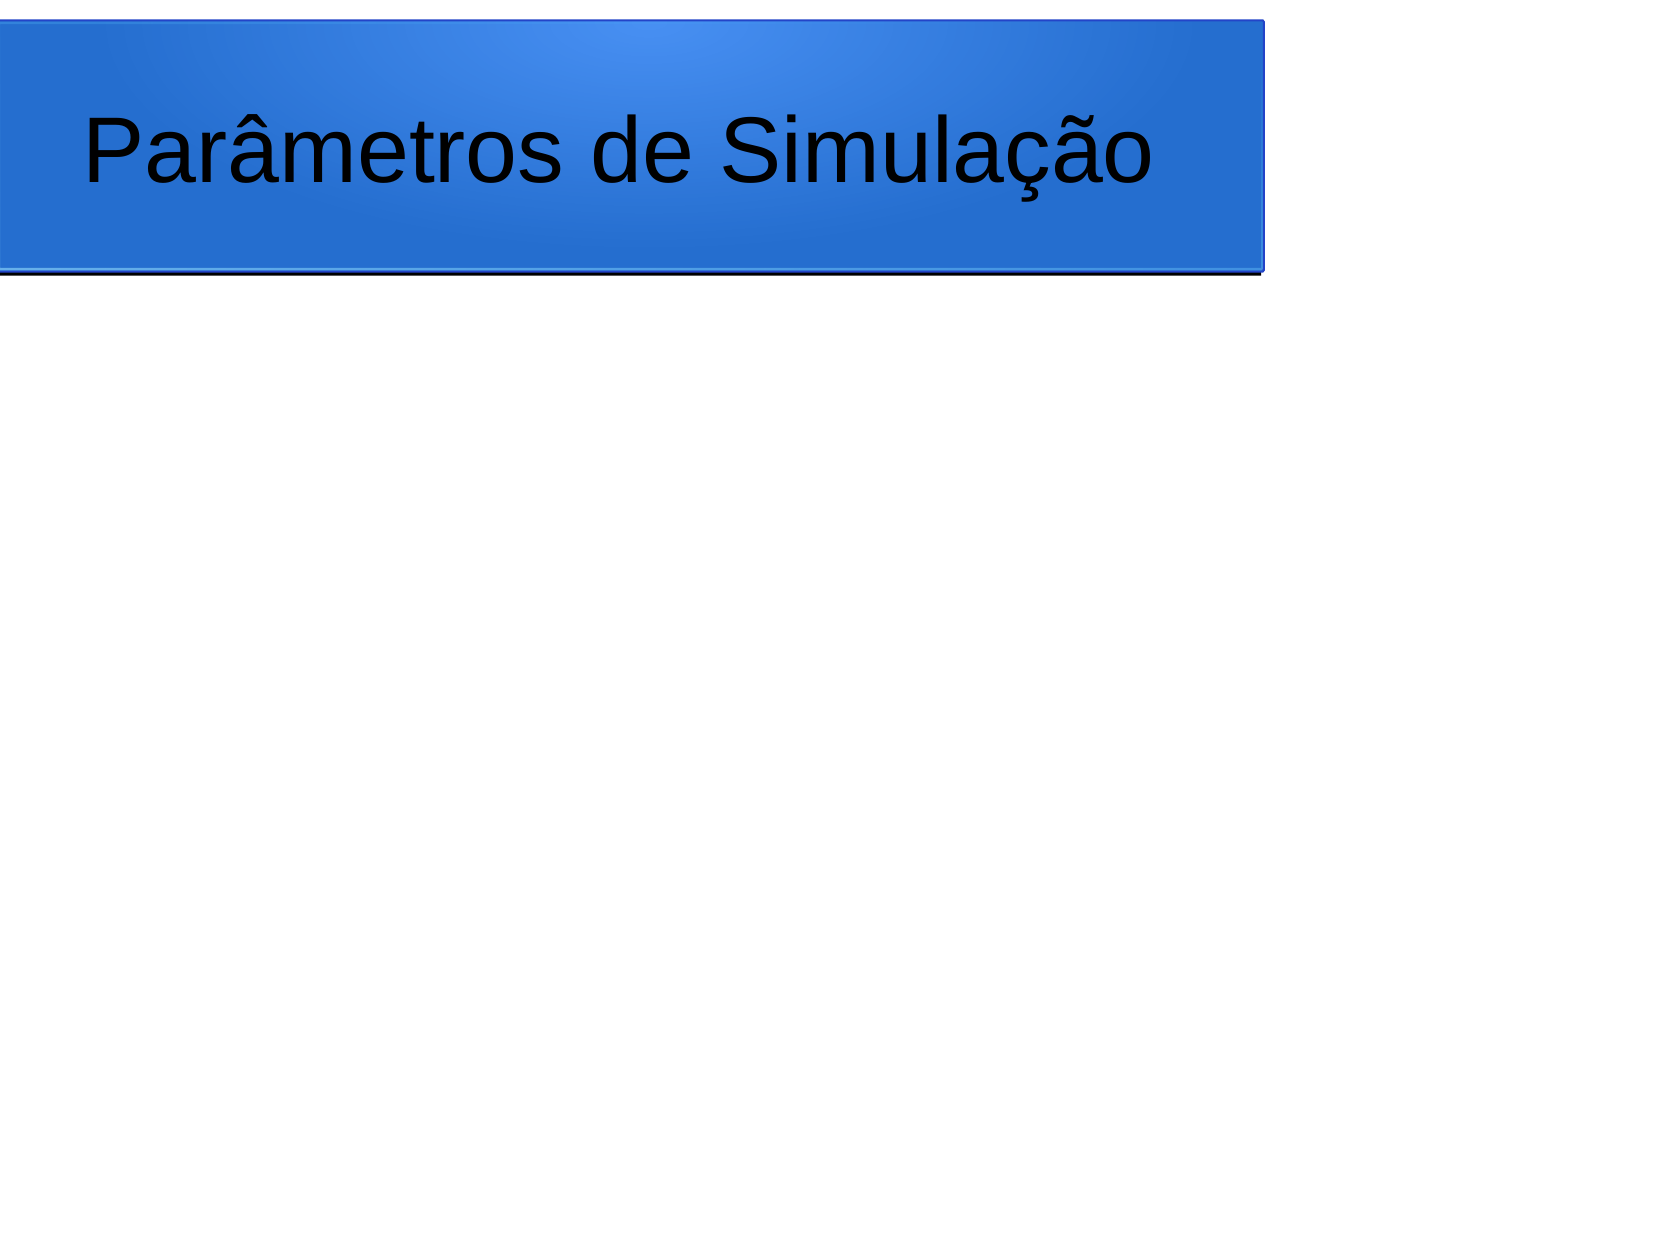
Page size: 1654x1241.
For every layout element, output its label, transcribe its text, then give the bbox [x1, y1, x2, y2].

title Parâmetros de Simulação [82, 47, 1235, 252]
